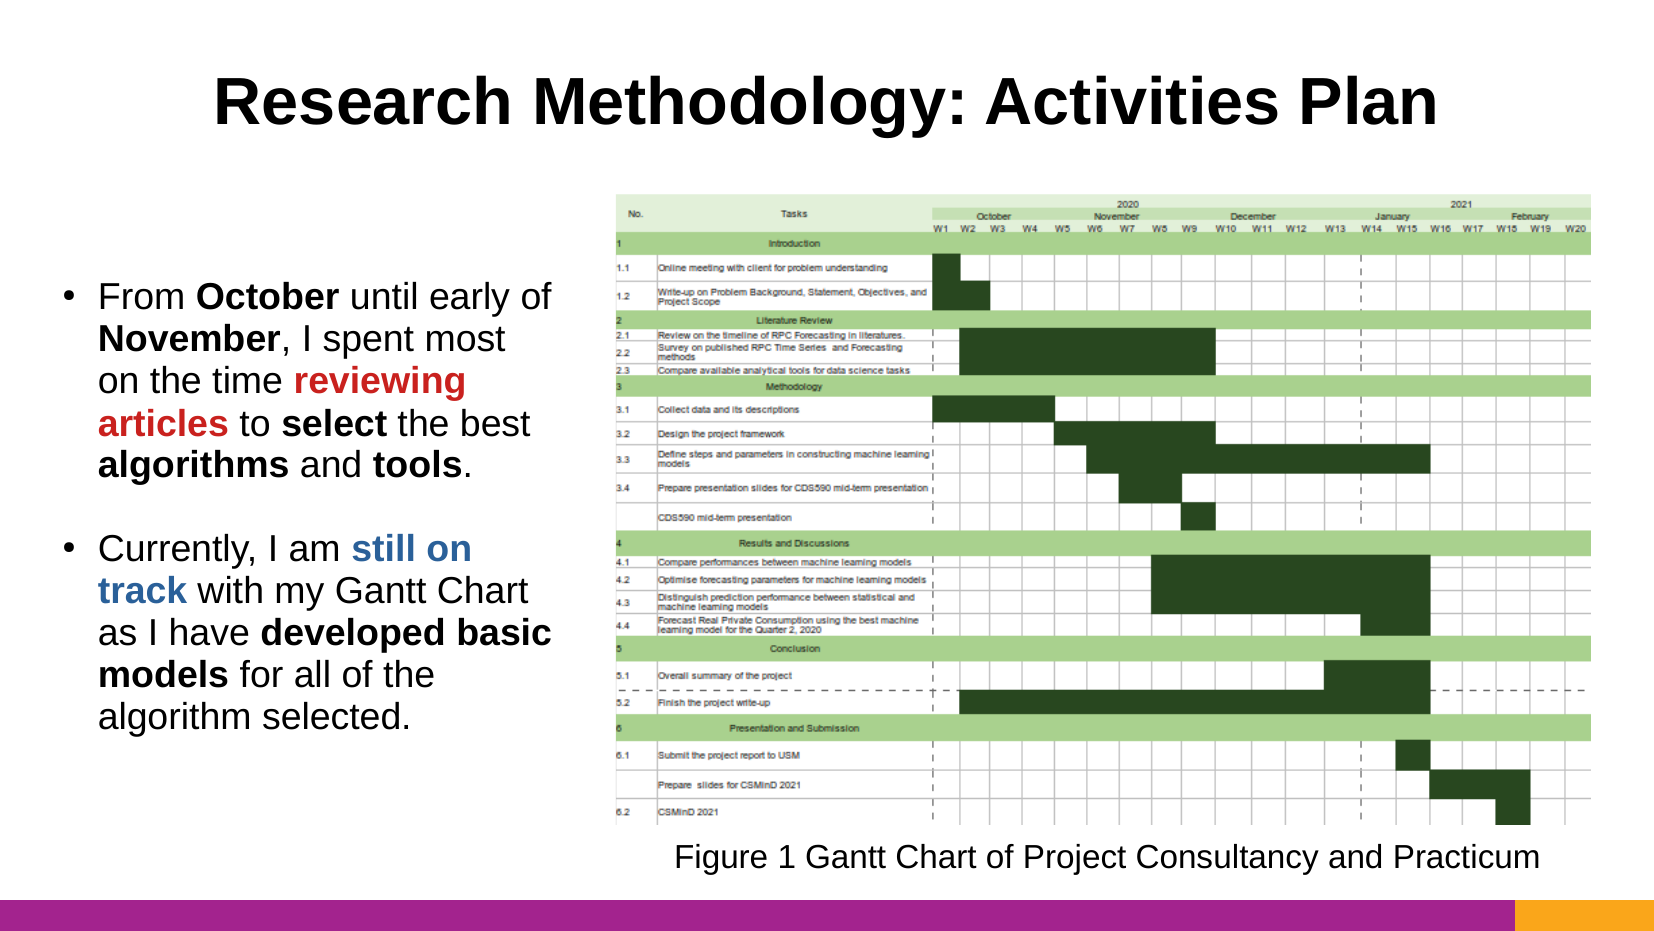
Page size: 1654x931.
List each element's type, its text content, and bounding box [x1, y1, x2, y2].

picture [615, 190, 1591, 825]
text_box Figure 1 Gantt Chart of Project Consultancy and Practicum [615, 830, 1602, 888]
text_box From October until early of November, I spent most on the time reviewing articles to select the best algorithms and tools. Currently, I am still on track with my Gantt Chart as I have developed basic models for all of the algorithm selected. [47, 268, 573, 746]
text_box [0, 900, 1654, 931]
text_box Research Methodology: Activities Plan [83, 37, 1572, 166]
